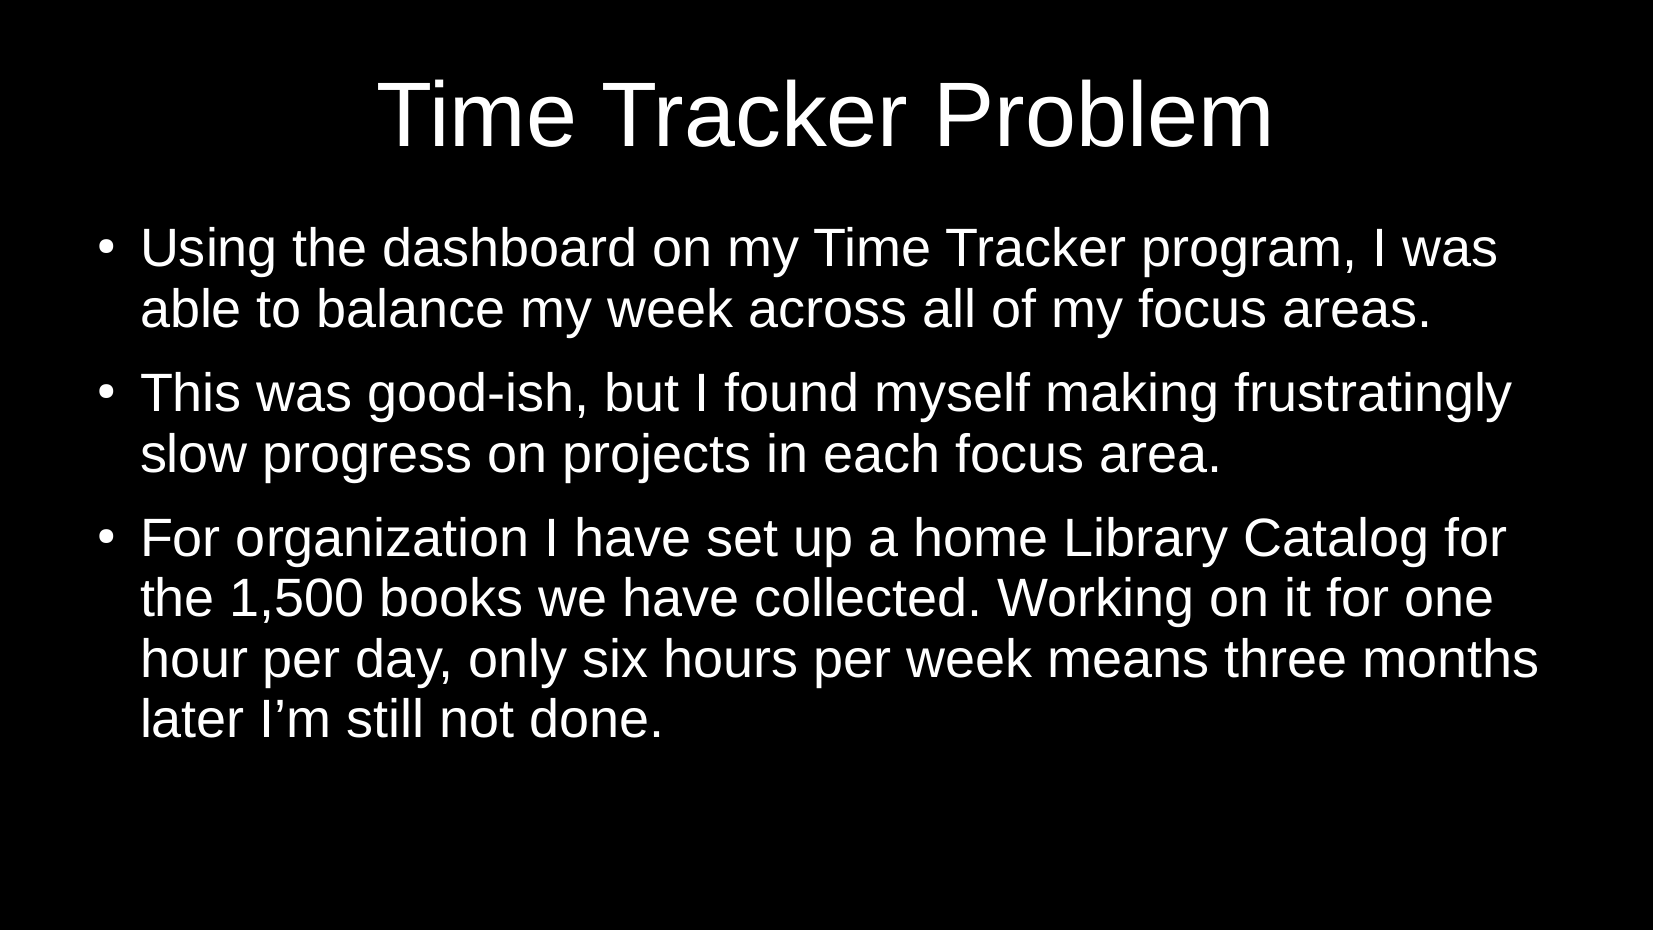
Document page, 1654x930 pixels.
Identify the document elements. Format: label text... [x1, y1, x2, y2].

list Using the dashboard on my Time Tracker program, I was able to balance my week across all of my focus areas. This was good-ish, but I found myself making frustratingly slow progress on projects in each focus area. For organization I have set up a home Library Catalog for the 1,500 books we have collected. Working on it for one hour per day, only six hours per week means three months later I’m still not done. [82, 217, 1571, 757]
title Time Tracker Problem [82, 37, 1571, 193]
